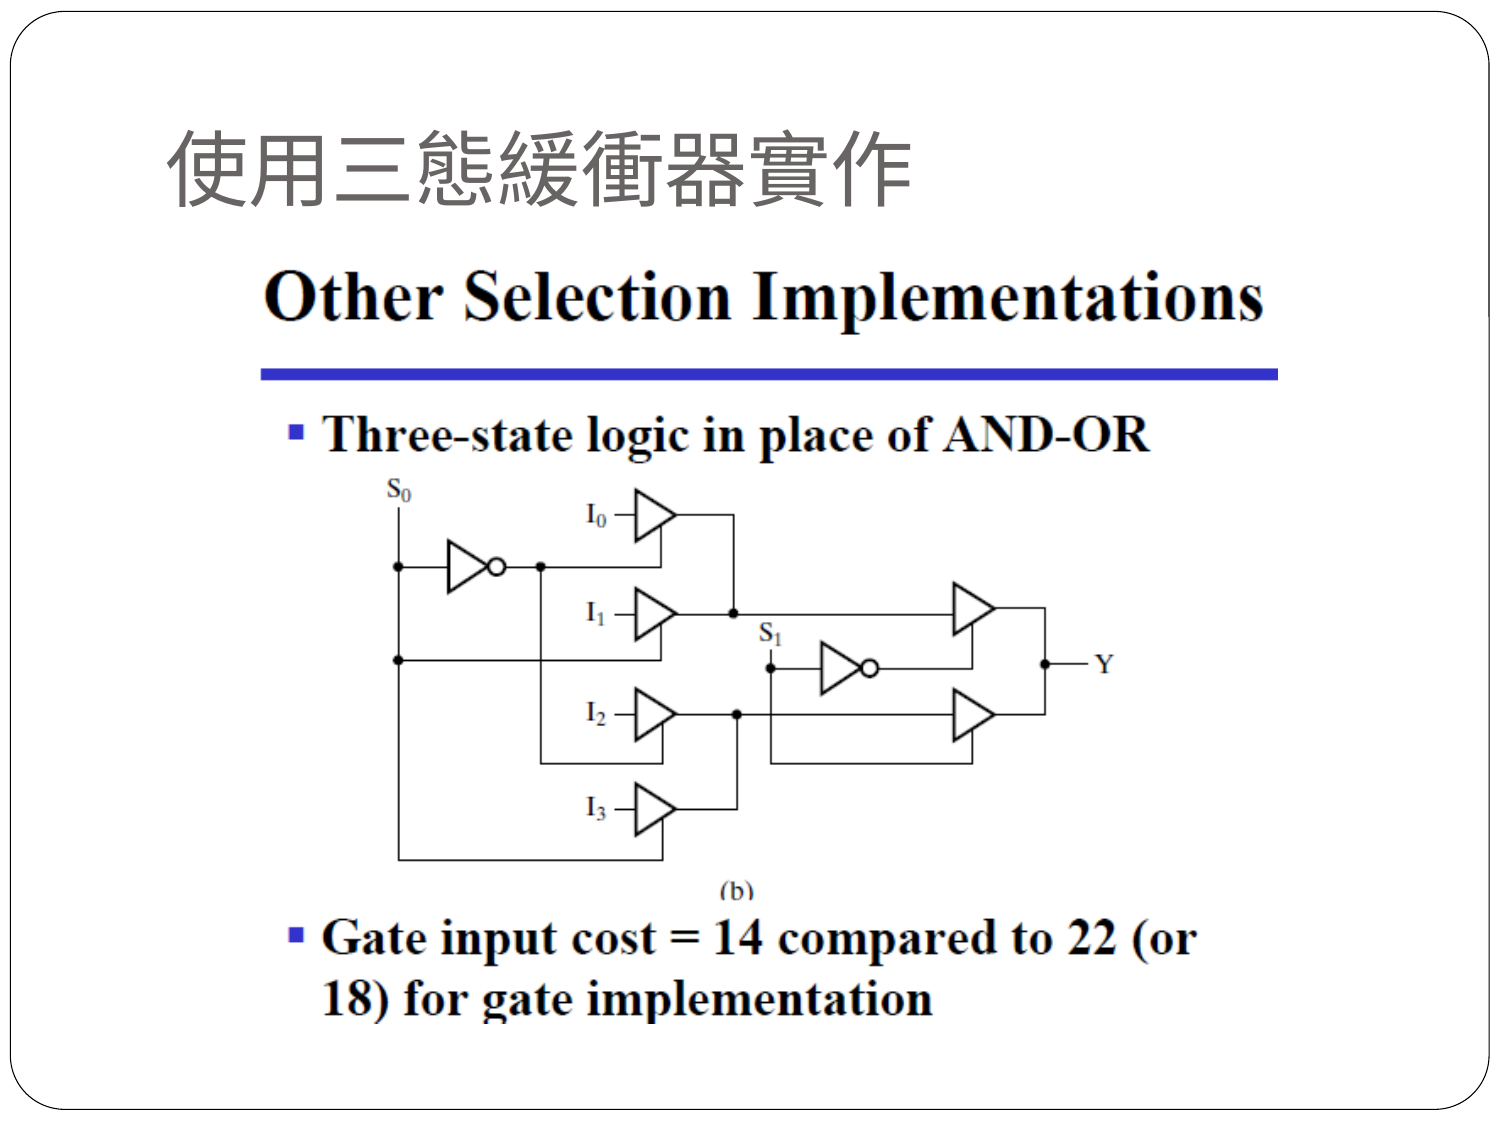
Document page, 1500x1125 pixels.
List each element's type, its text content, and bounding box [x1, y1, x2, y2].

text_box [246, 257, 1278, 1024]
title 使用三態緩衝器實作 [150, 44, 1426, 233]
